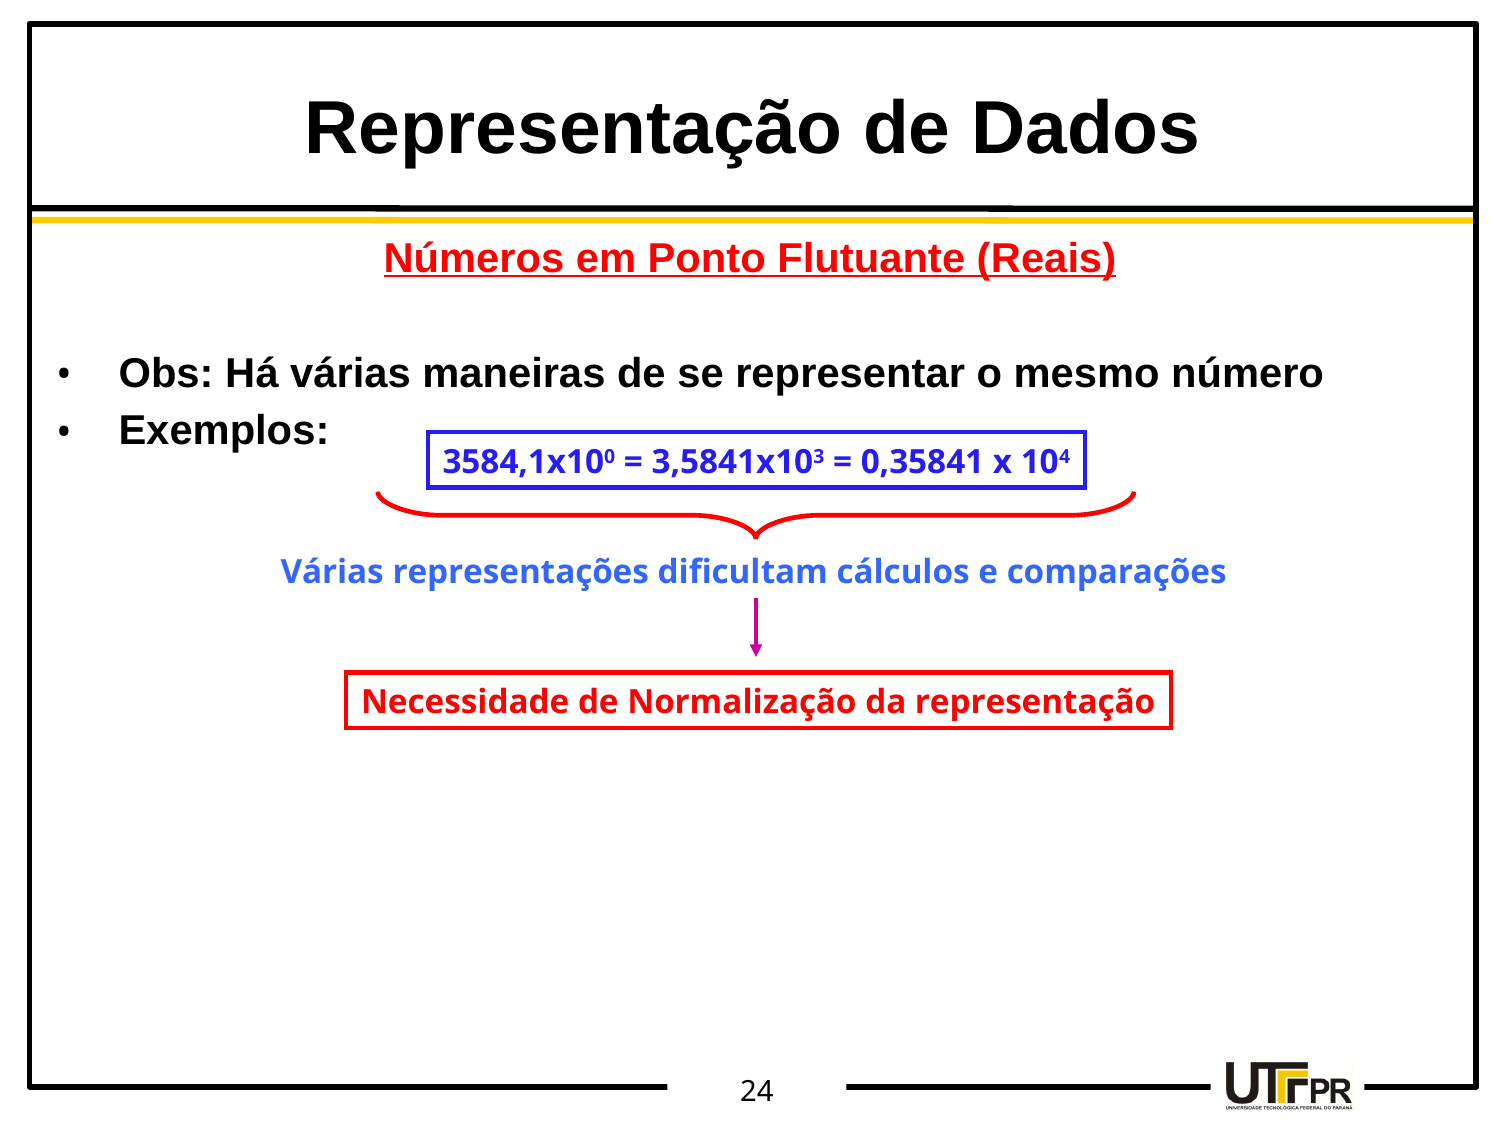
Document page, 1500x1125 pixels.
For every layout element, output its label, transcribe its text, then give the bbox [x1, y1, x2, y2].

text_box 3584,1x100 = 3,5841x103 = 0,35841 x 104 [427, 432, 1086, 488]
title Representação de Dados [29, 85, 1477, 180]
list Números em Ponto Flutuante (Reais) Obs: Há várias maneiras de se representar o mesmo número Exemplos: [41, 231, 1459, 1059]
picture [1225, 1062, 1353, 1110]
text_box Várias representações dificultam cálculos e comparações [265, 542, 1243, 599]
text_box Necessidade de Normalização da representação [346, 672, 1172, 728]
